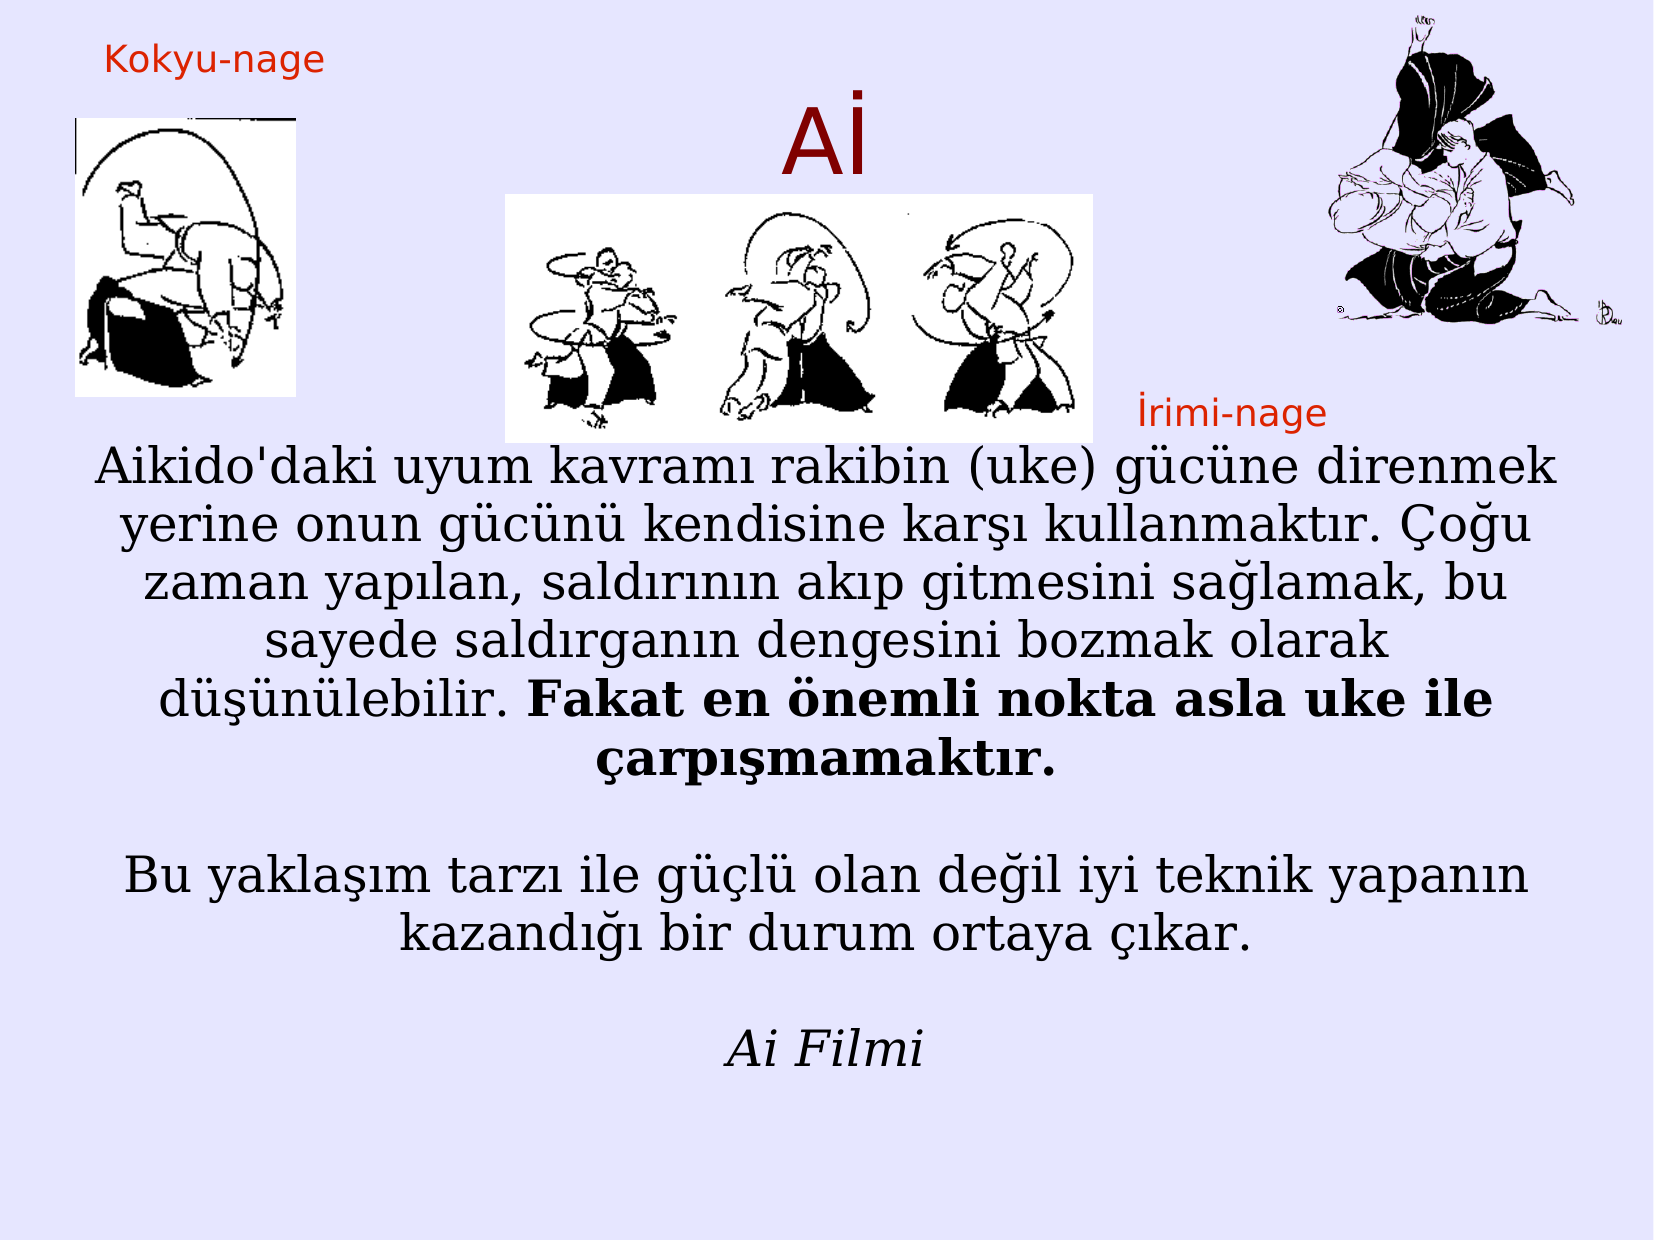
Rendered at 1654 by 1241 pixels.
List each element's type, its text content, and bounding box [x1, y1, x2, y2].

picture [1328, 15, 1622, 325]
picture [505, 194, 1093, 443]
subtitle Aikido'daki uyum kavramı rakibin (uke) gücüne direnmek yerine onun gücünü kendisine karşı kullanmaktır. Çoğu zaman yapılan, saldırının akıp gitmesini sağlamak, bu sayede saldırganın dengesini bozmak olarak düşünülebilir. Fakat en önemli nokta asla uke ile çarpışmamaktır. Bu yaklaşım tarzı ile güçlü olan değil iyi teknik yapanın kazandığı bir durum ortaya çıkar. Ai Filmi [82, 290, 1571, 1109]
text_box İrimi-nage [1122, 383, 1418, 443]
title Aİ [82, 29, 1328, 257]
picture [75, 118, 296, 397]
text_box Kokyu-nage [88, 30, 355, 89]
